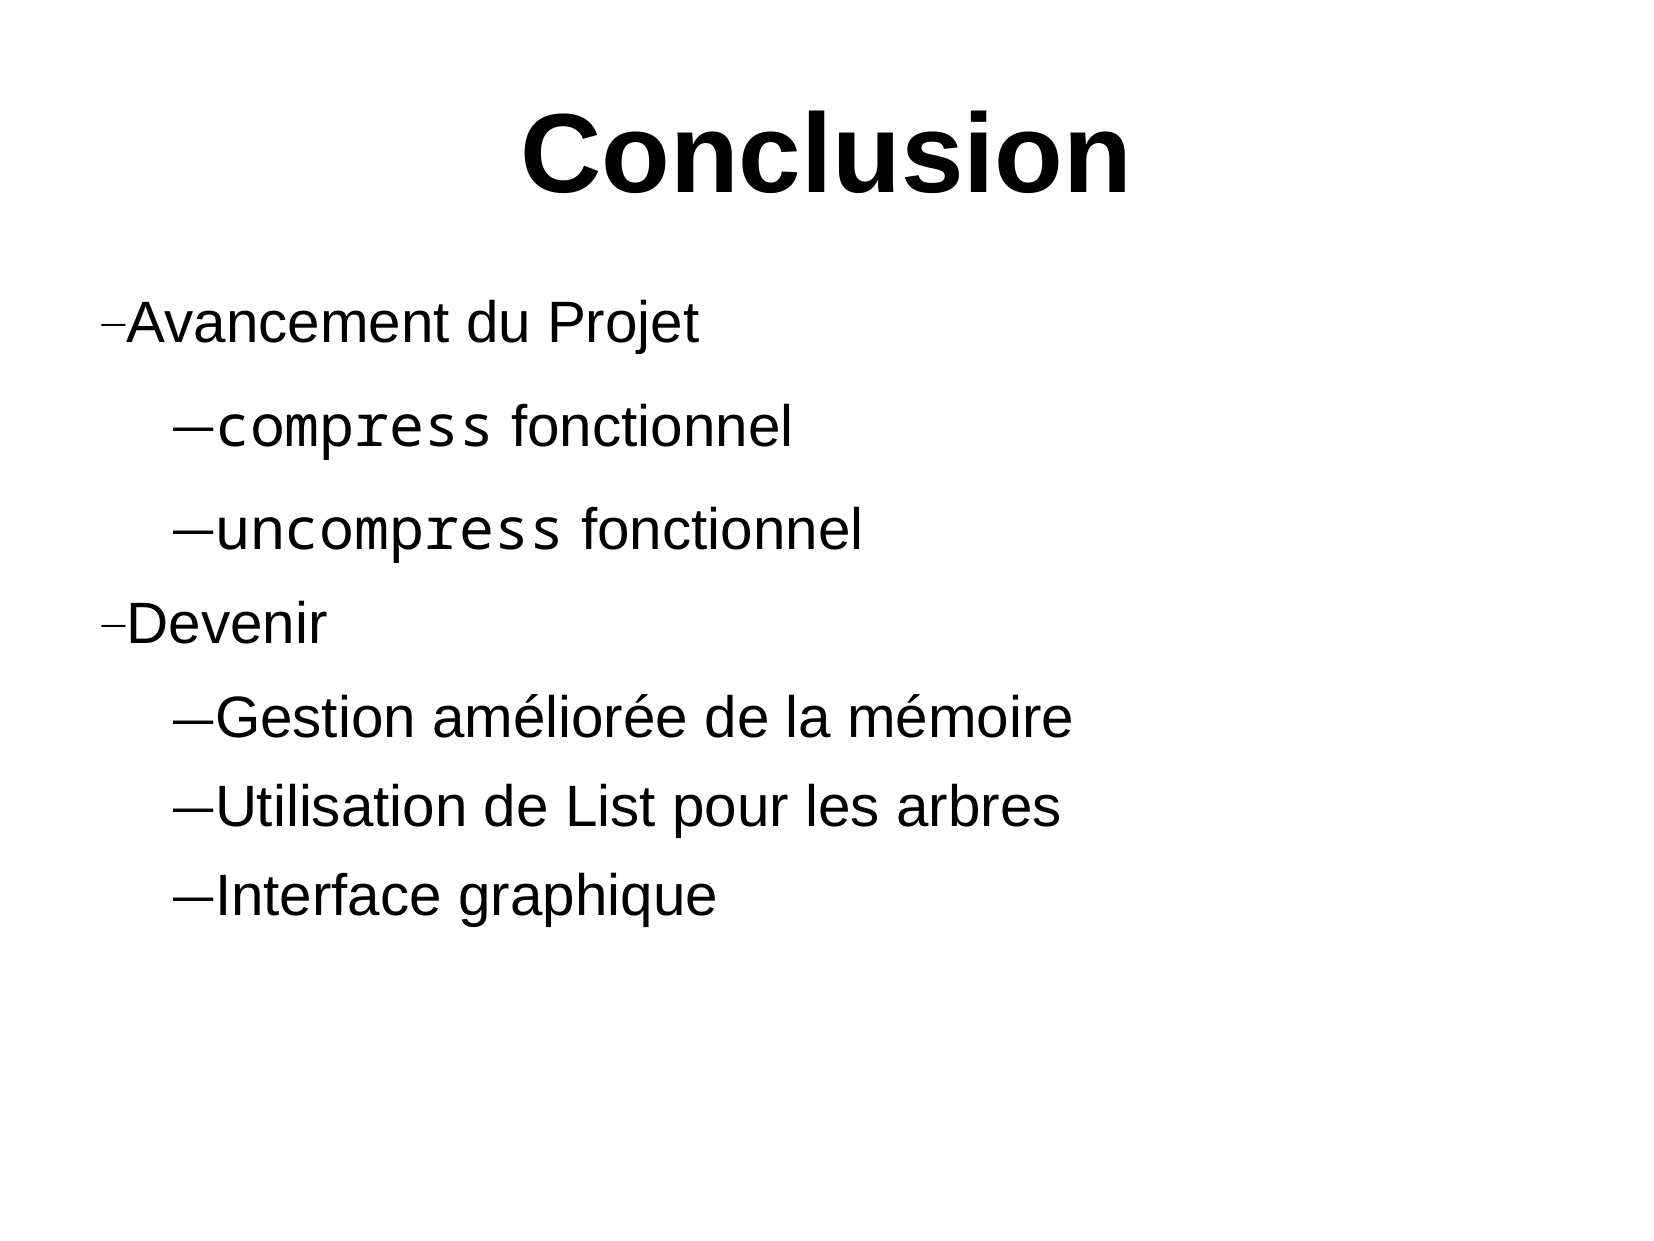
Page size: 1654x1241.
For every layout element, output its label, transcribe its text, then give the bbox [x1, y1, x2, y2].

list Avancement du Projet compress fonctionnel uncompress fonctionnel Devenir Gestion améliorée de la mémoire Utilisation de List pour les arbres Interface graphique [82, 290, 1571, 1010]
title Conclusion [82, 49, 1571, 257]
